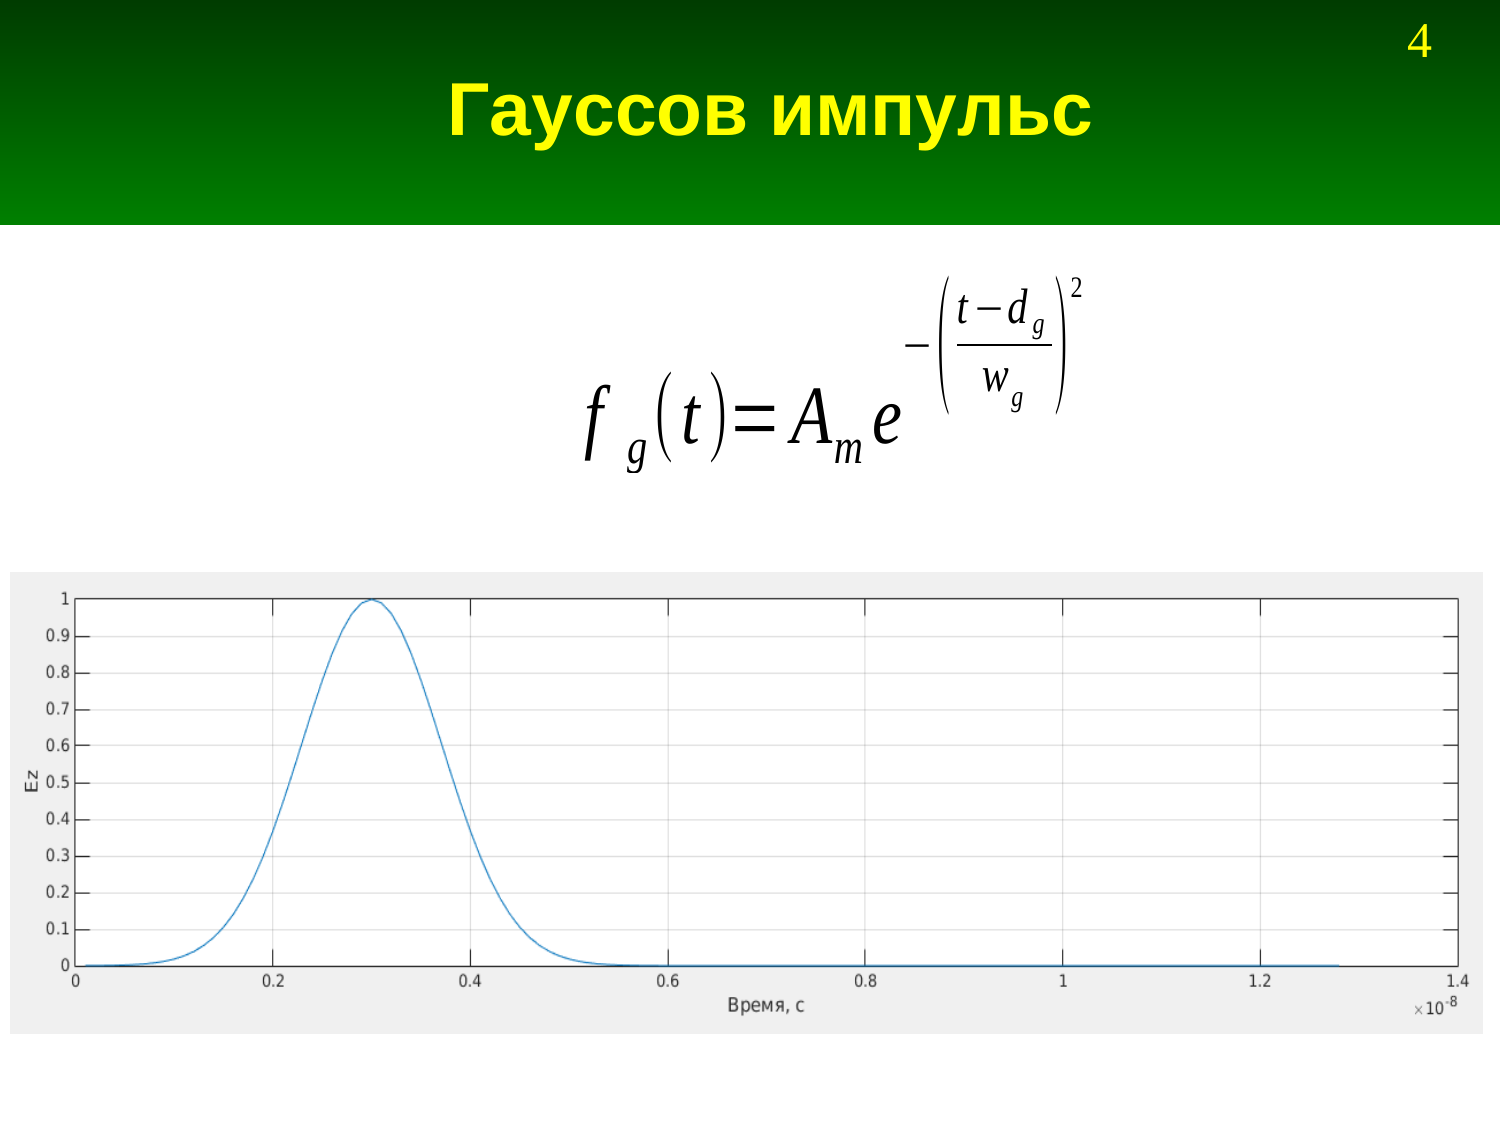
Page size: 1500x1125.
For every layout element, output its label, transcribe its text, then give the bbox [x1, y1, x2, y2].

chart [555, 271, 1099, 473]
title Гауссов импульс [100, 7, 1441, 204]
picture [10, 572, 1483, 1034]
